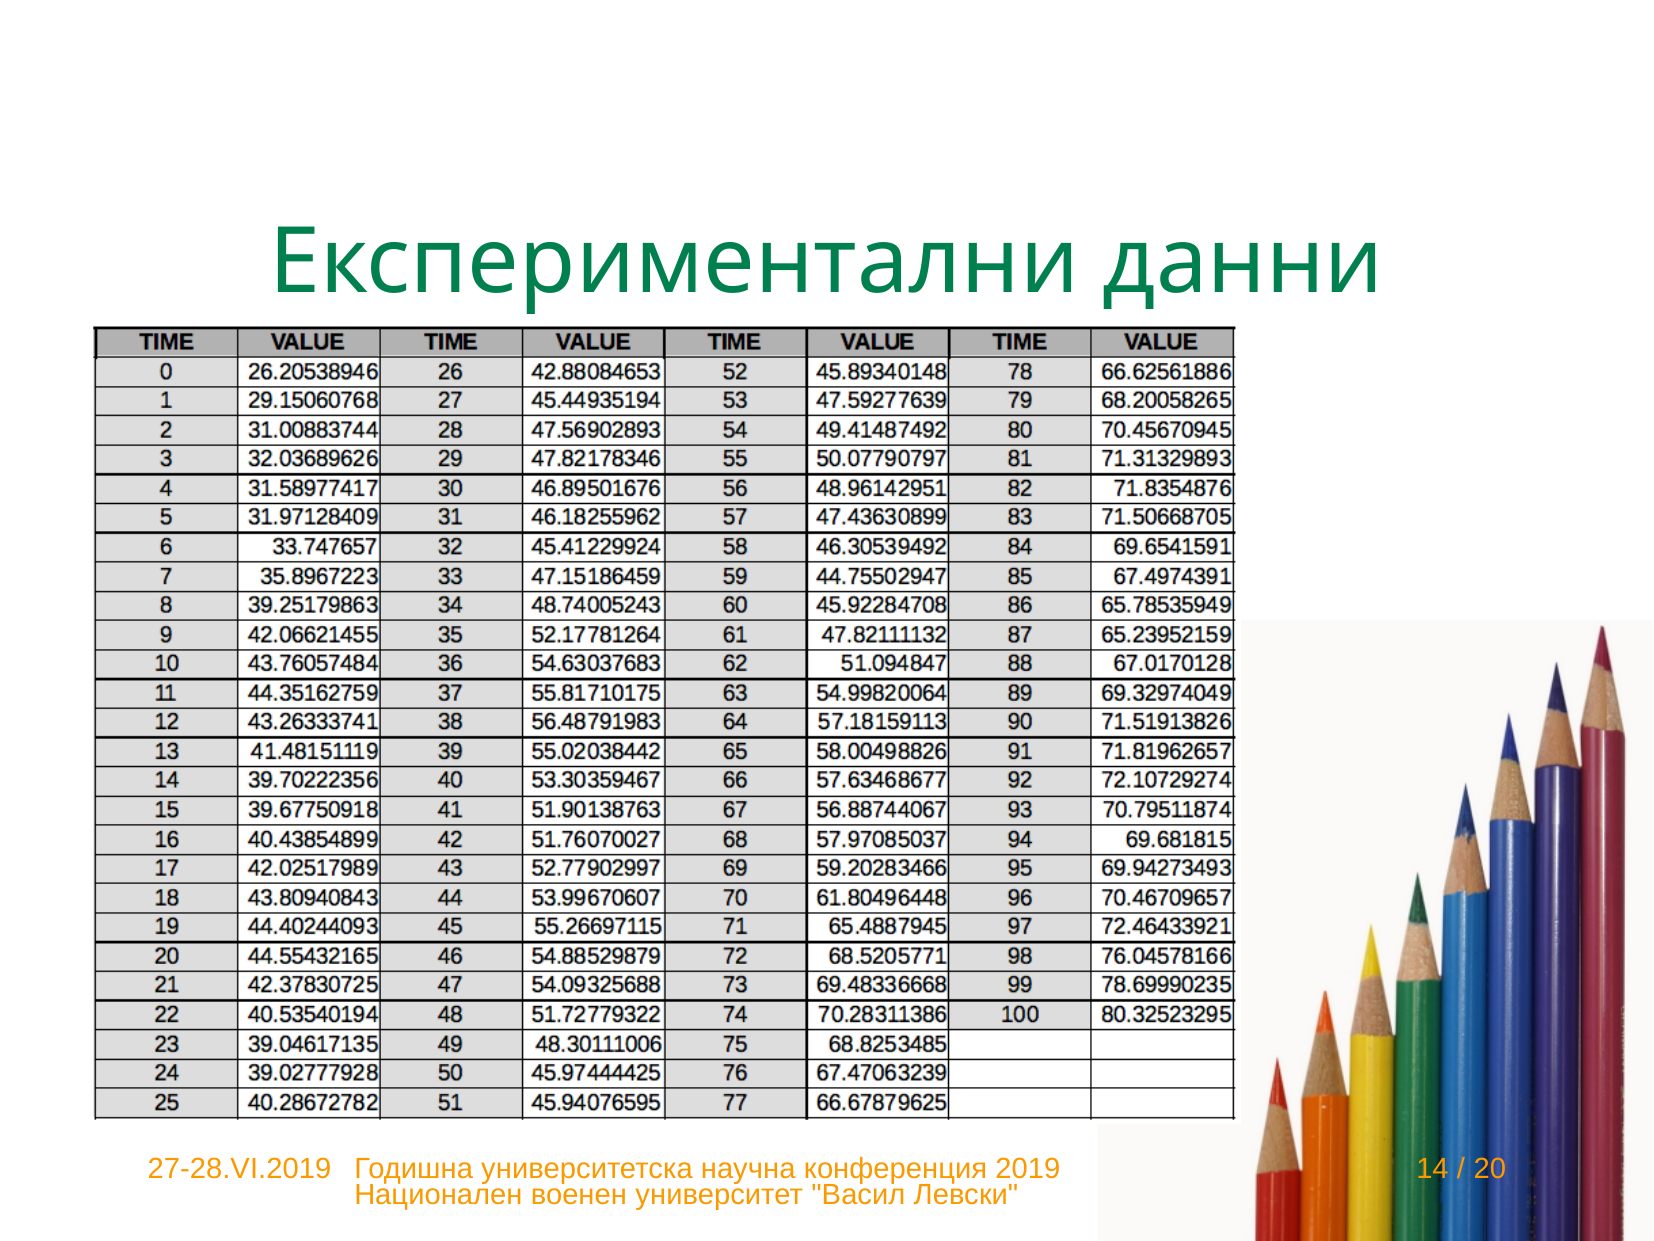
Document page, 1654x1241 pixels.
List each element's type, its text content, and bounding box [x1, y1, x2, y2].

title Експериментални данни [147, 153, 1506, 361]
picture [0, 0, 1654, 1241]
